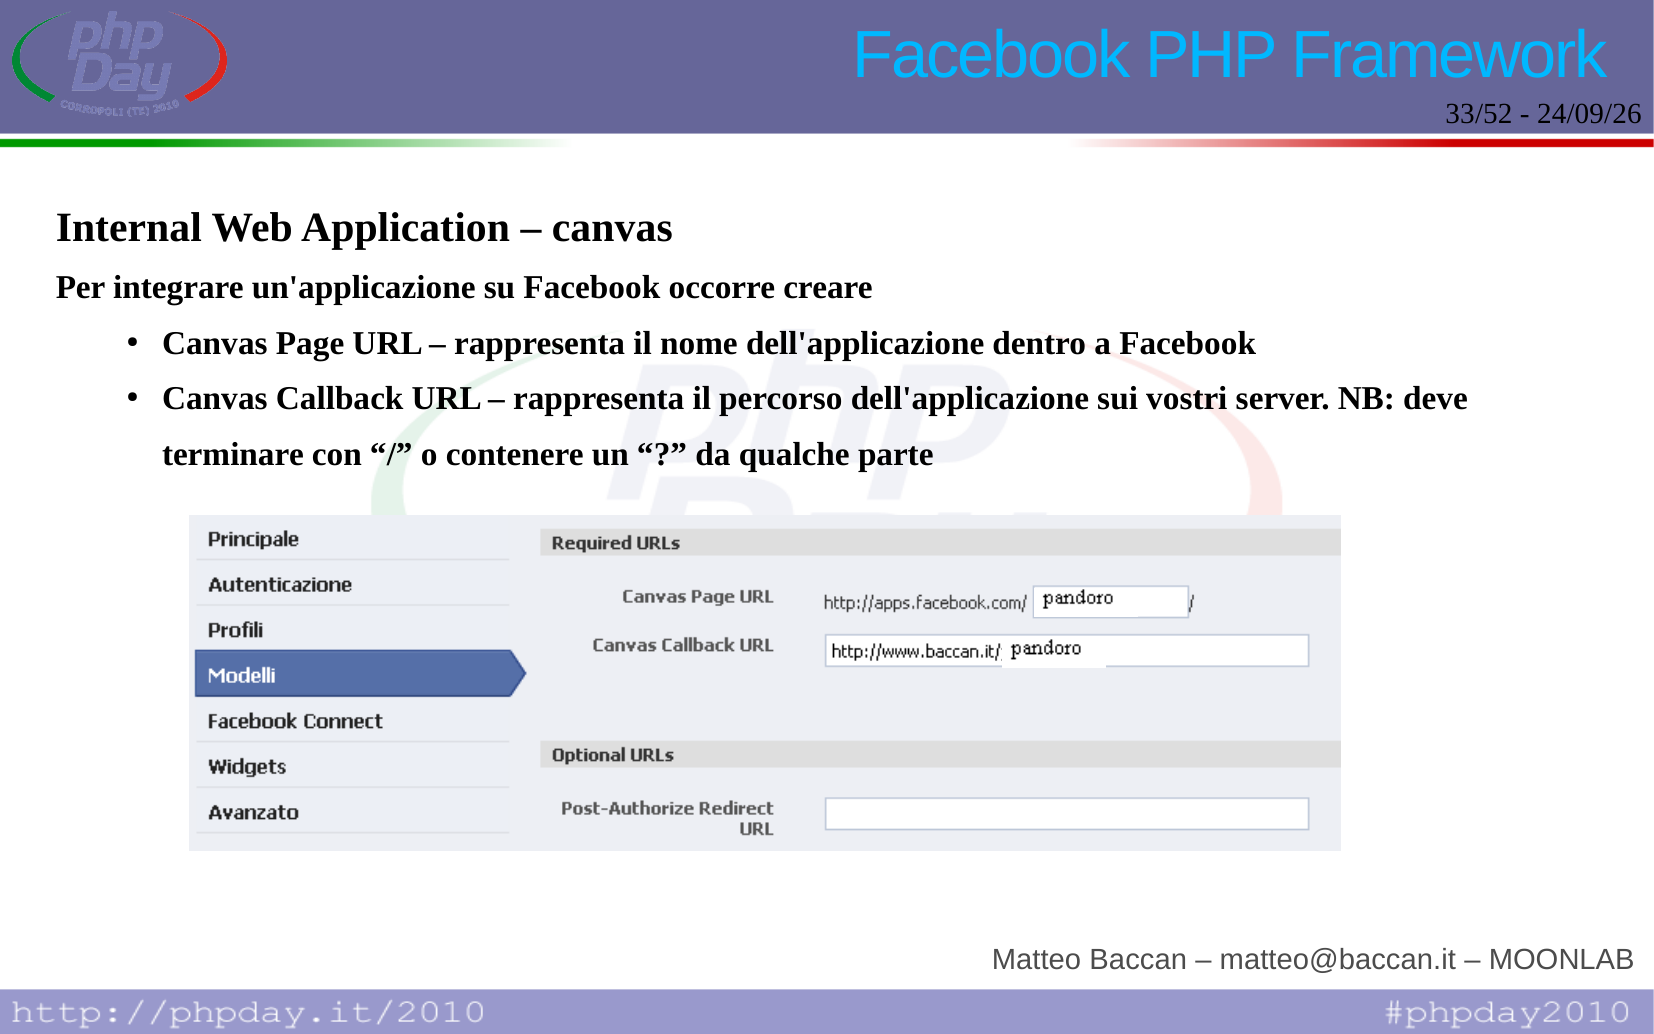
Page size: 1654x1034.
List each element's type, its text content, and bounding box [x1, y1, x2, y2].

text_box Internal Web Application – canvas Per integrare un'applicazione su Facebook occorre creare Canvas Page URL – rappresenta il nome dell'applicazione dentro a Facebook Canvas Callback URL – rappresenta il percorso dell'applicazione sui vostri server. NB: deve terminare con “/” o contenere un “?” da qualche parte [41, 173, 1593, 462]
title Facebook PHP Framework [132, 5, 1609, 103]
picture [0, 0, 1654, 1034]
